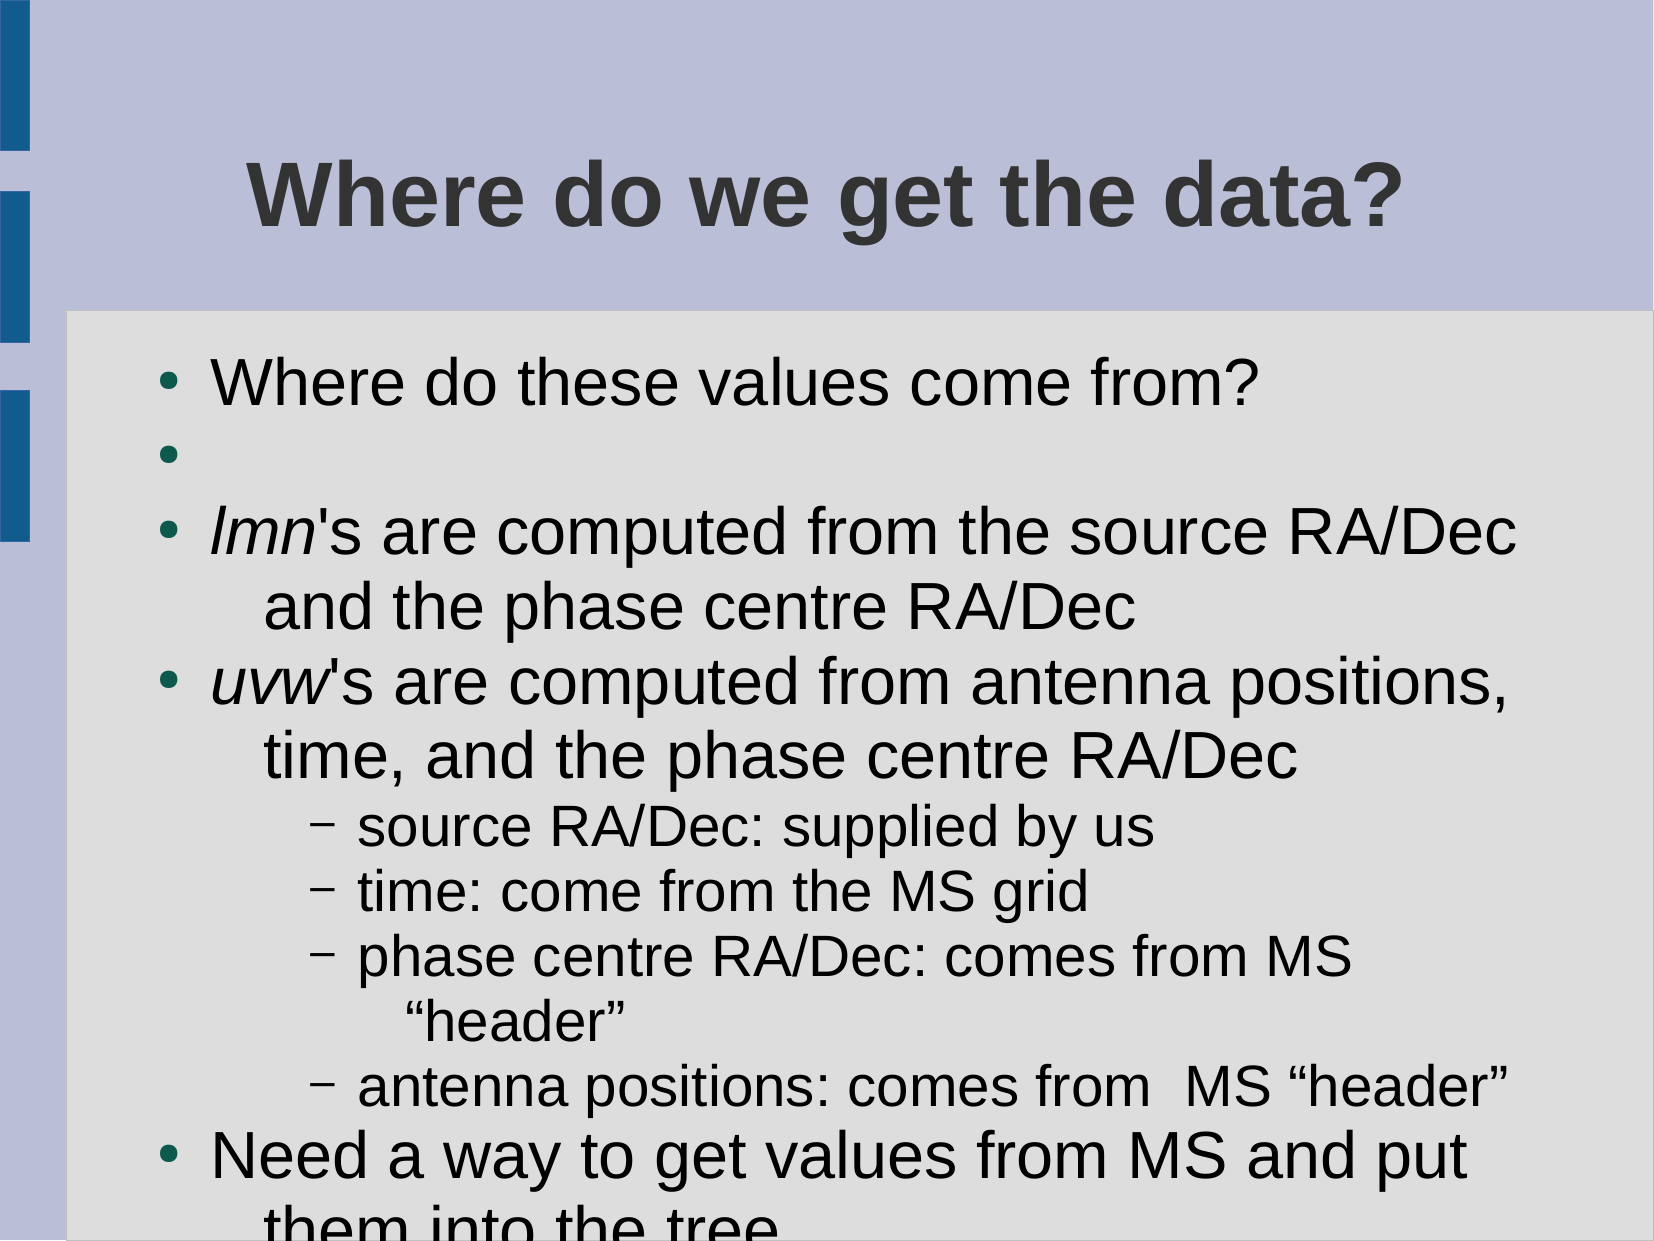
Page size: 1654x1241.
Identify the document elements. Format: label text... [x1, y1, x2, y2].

title Where do we get the data? [121, 91, 1534, 299]
list Where do these values come from? lmn's are computed from the source RA/Dec and the phase centre RA/Dec uvw's are computed from antenna positions, time, and the phase centre RA/Dec source RA/Dec: supplied by us time: come from the MS grid phase centre RA/Dec: comes from MS “header” antenna positions: comes from MS “header” Need a way to get values from MS and put them into the tree. [121, 344, 1534, 1204]
